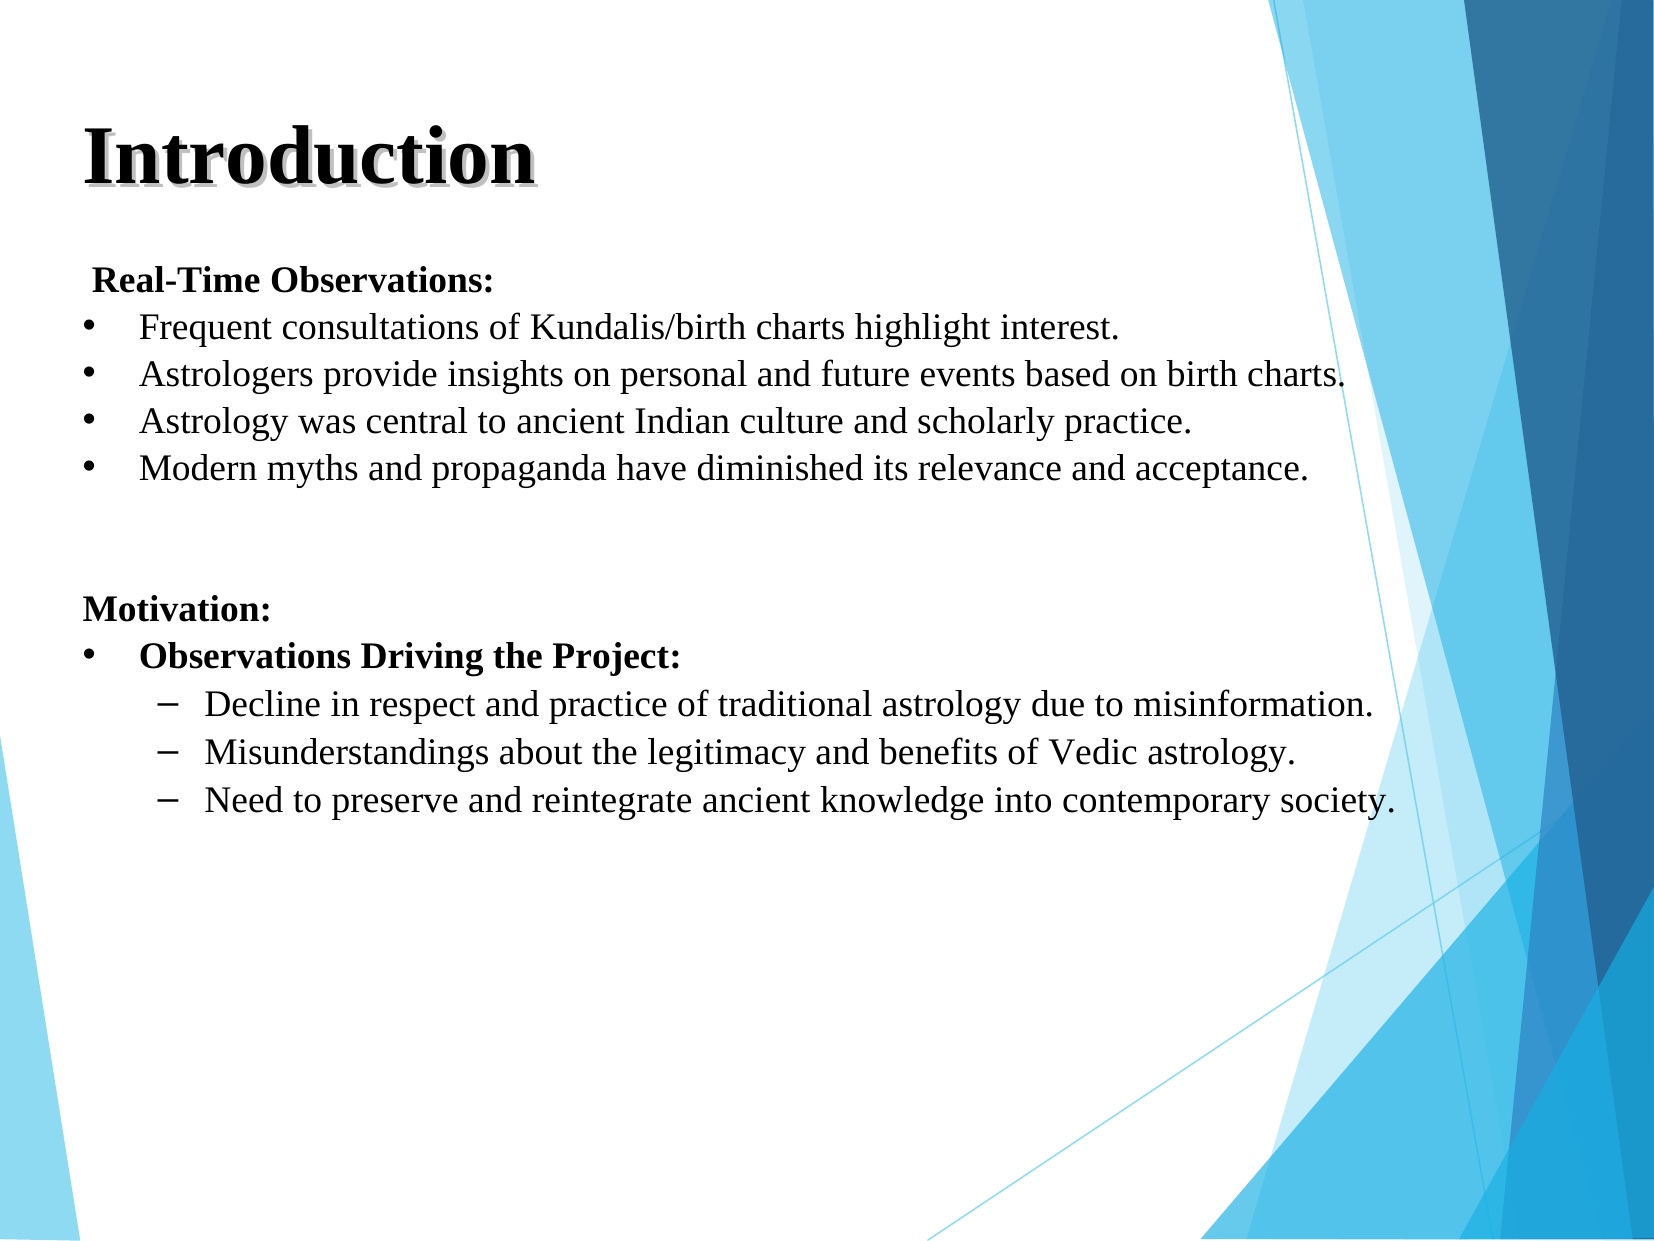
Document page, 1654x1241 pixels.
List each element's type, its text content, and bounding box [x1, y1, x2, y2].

text_box Introduction [82, 49, 1571, 256]
text_box Real-Time Observations: Frequent consultations of Kundalis/birth charts highlight interest. Astrologers provide insights on personal and future events based on birth charts. Astrology was central to ancient Indian culture and scholarly practice. Modern myths and propaganda have diminished its relevance and acceptance. Motivation: Observations Driving the Project: Decline in respect and practice of traditional astrology due to misinformation. Misunderstandings about the legitimacy and benefits of Vedic astrology. Need to preserve and reintegrate ancient knowledge into contemporary society. [67, 256, 1586, 1165]
